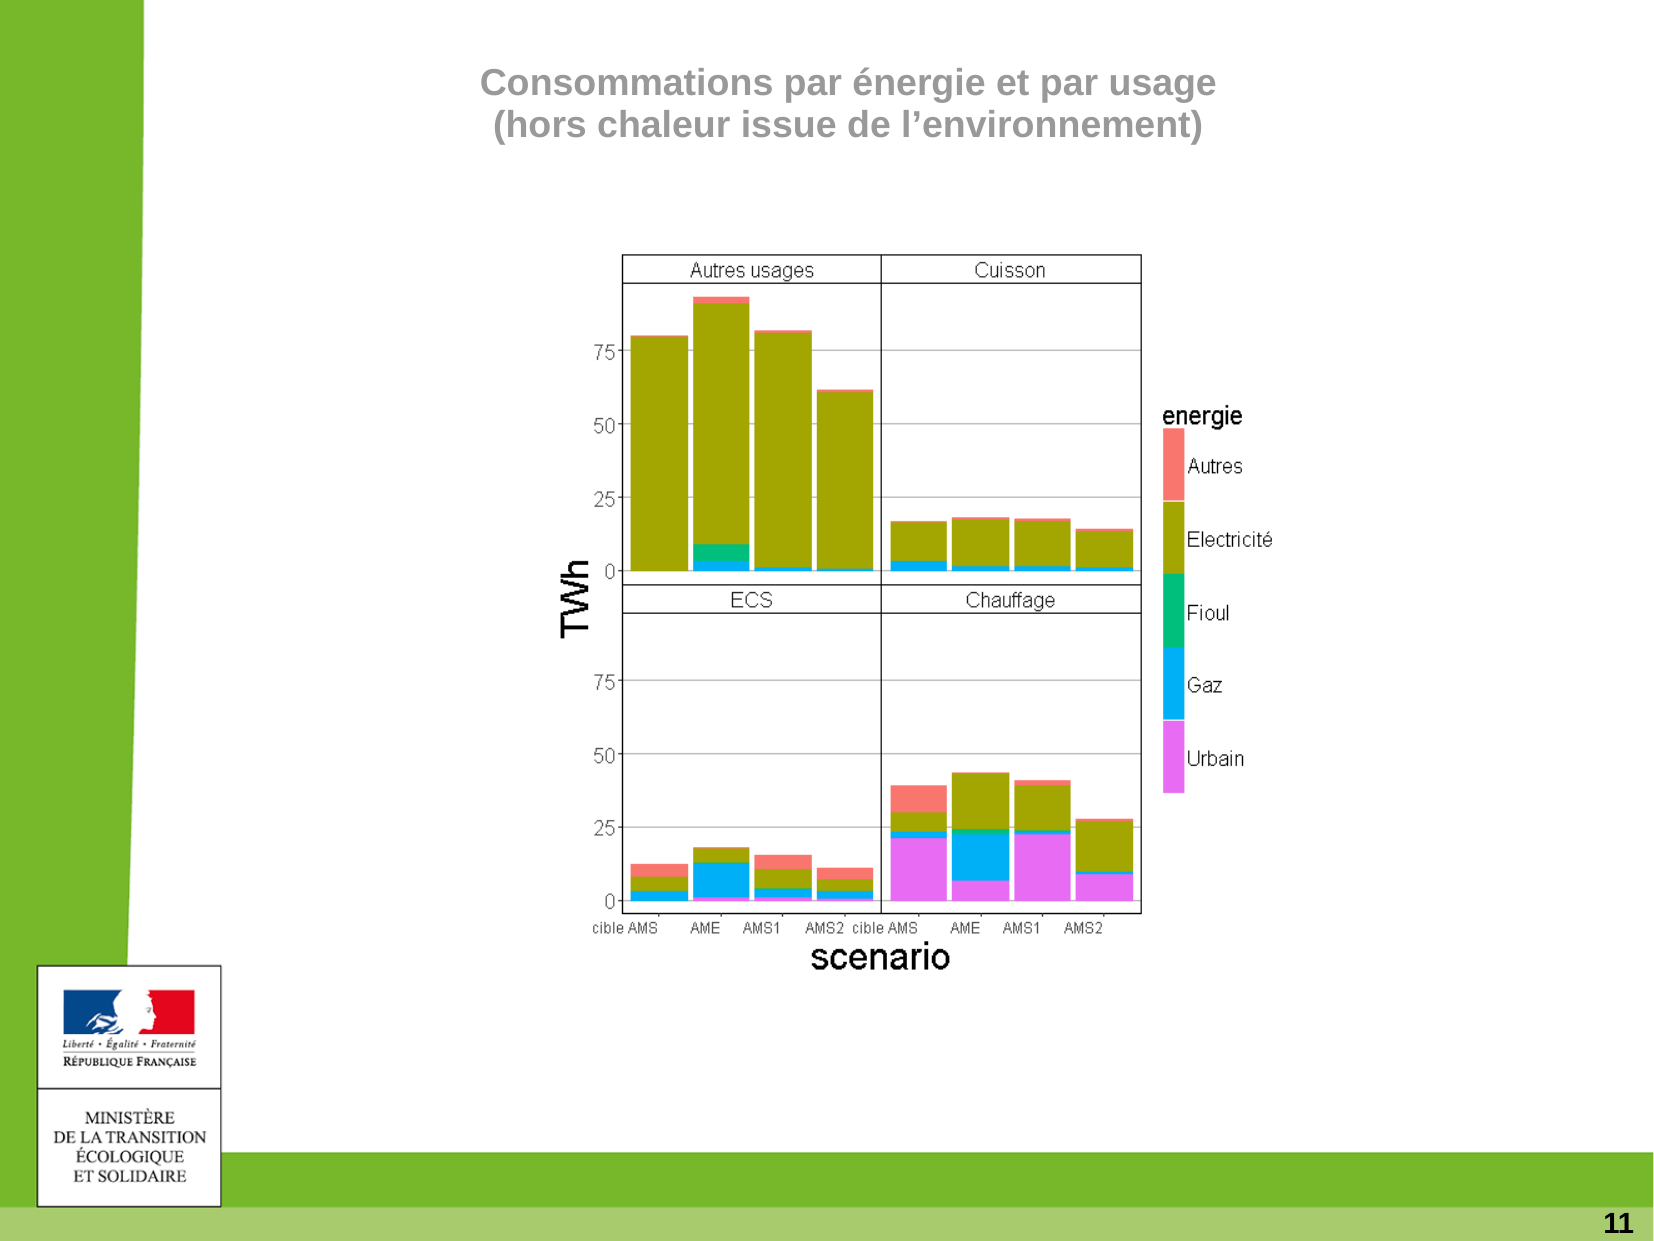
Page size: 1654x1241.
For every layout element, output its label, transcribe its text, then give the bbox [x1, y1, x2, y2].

title Consommations par énergie et par usage (hors chaleur issue de l’environnement) [104, 0, 1593, 208]
picture [0, 0, 1654, 1241]
